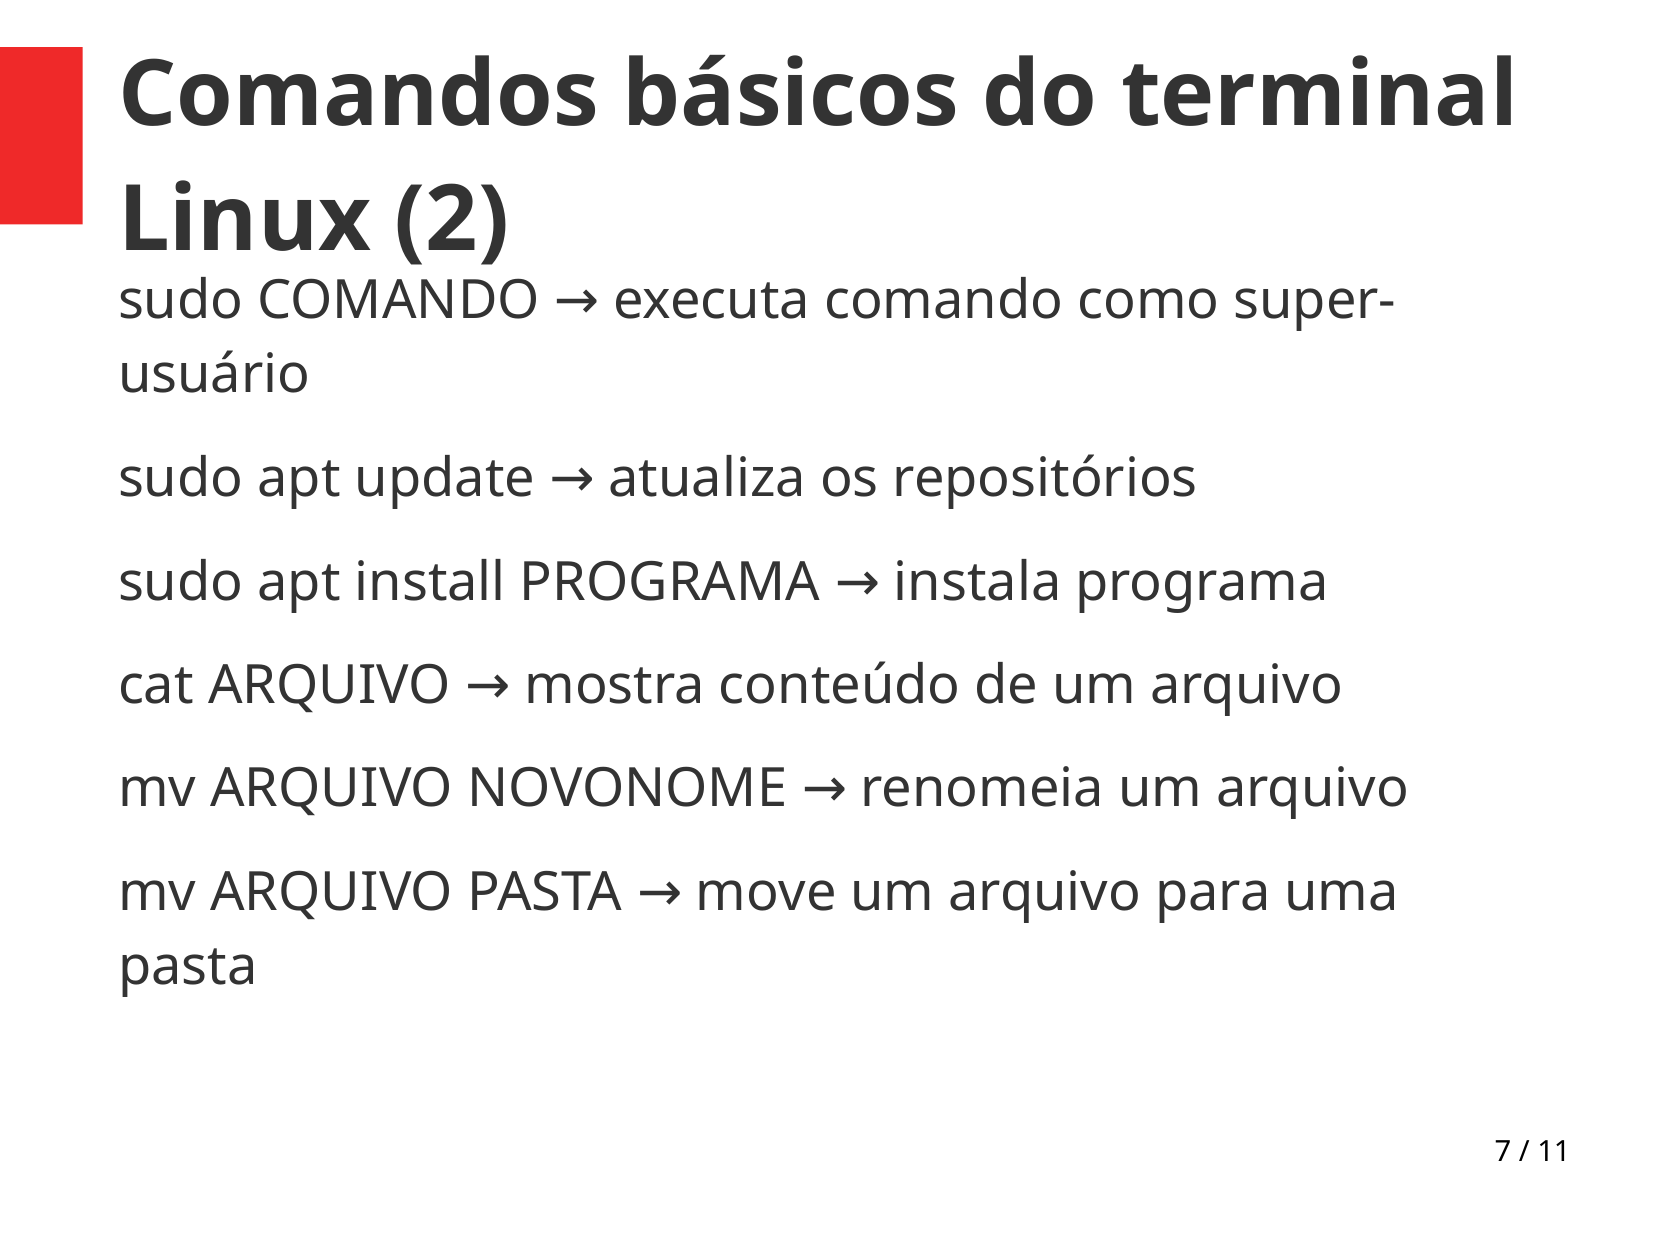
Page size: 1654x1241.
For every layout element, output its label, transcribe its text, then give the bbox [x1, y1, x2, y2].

list sudo COMANDO → executa comando como super-usuário sudo apt update → atualiza os repositórios sudo apt install PROGRAMA → instala programa cat ARQUIVO → mostra conteúdo de um arquivo mv ARQUIVO NOVONOME → renomeia um arquivo mv ARQUIVO PASTA → move um arquivo para uma pasta [118, 261, 1536, 981]
title Comandos básicos do terminal Linux (2) [118, 45, 1571, 260]
